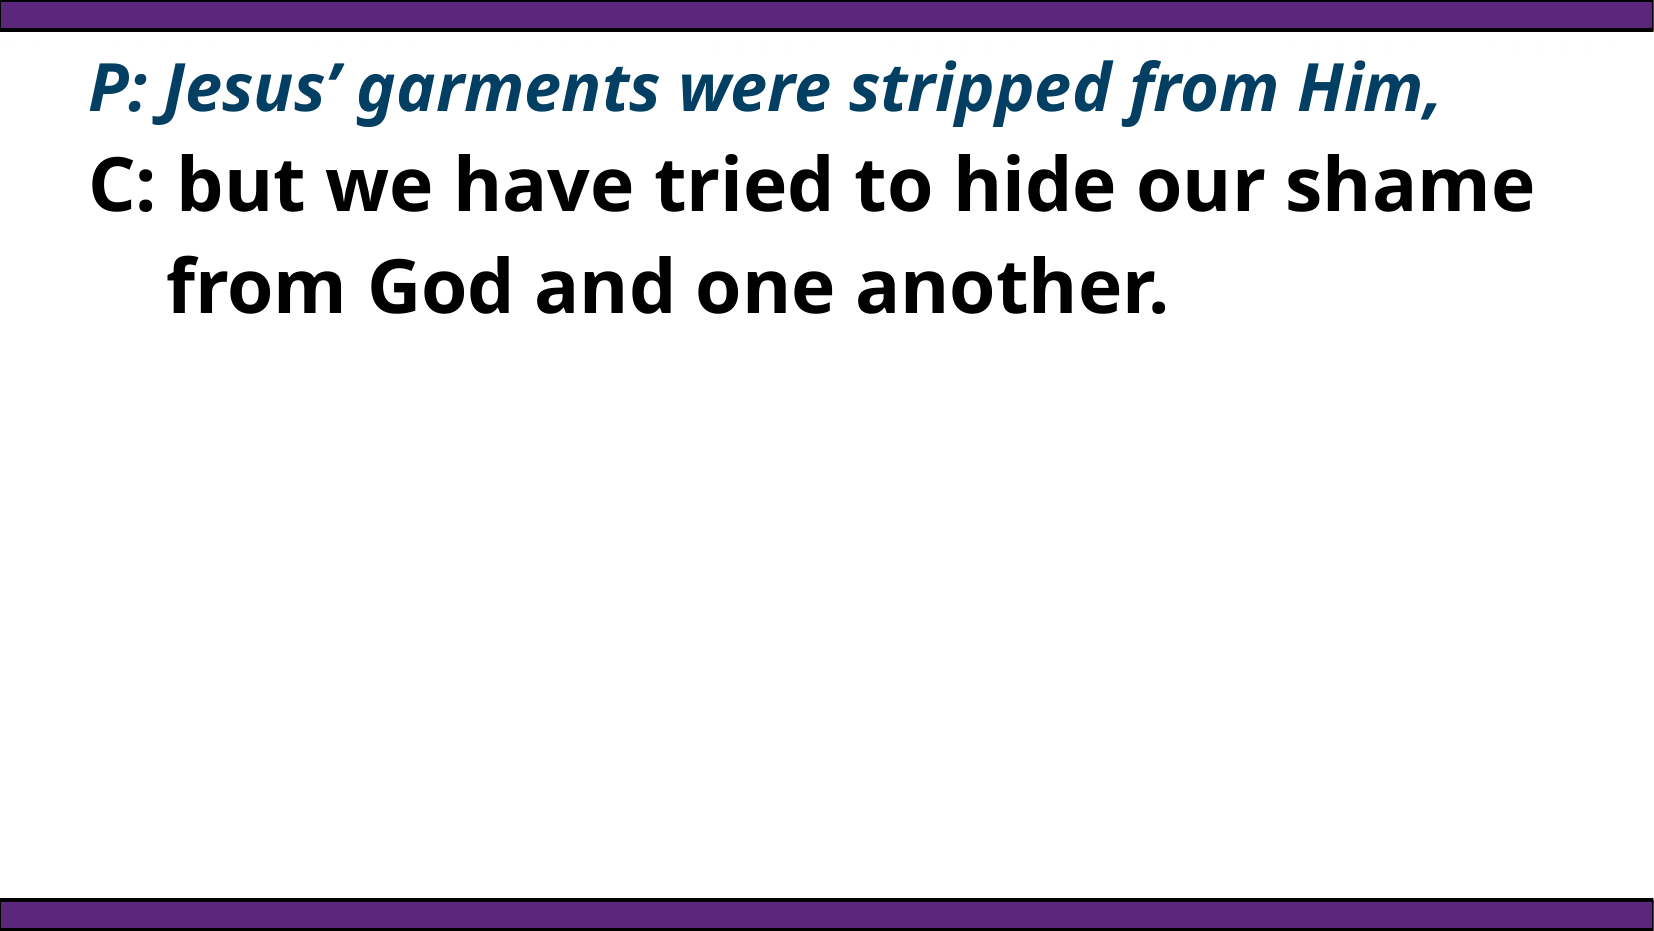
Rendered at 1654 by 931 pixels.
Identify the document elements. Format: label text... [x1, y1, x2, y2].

text_box P: Jesus’ garments were stripped from Him, C: but we have tried to hide our shame from God and one another. [73, 33, 1589, 348]
picture [0, 31, 1654, 900]
text_box [0, 0, 1654, 31]
text_box [0, 900, 1654, 931]
